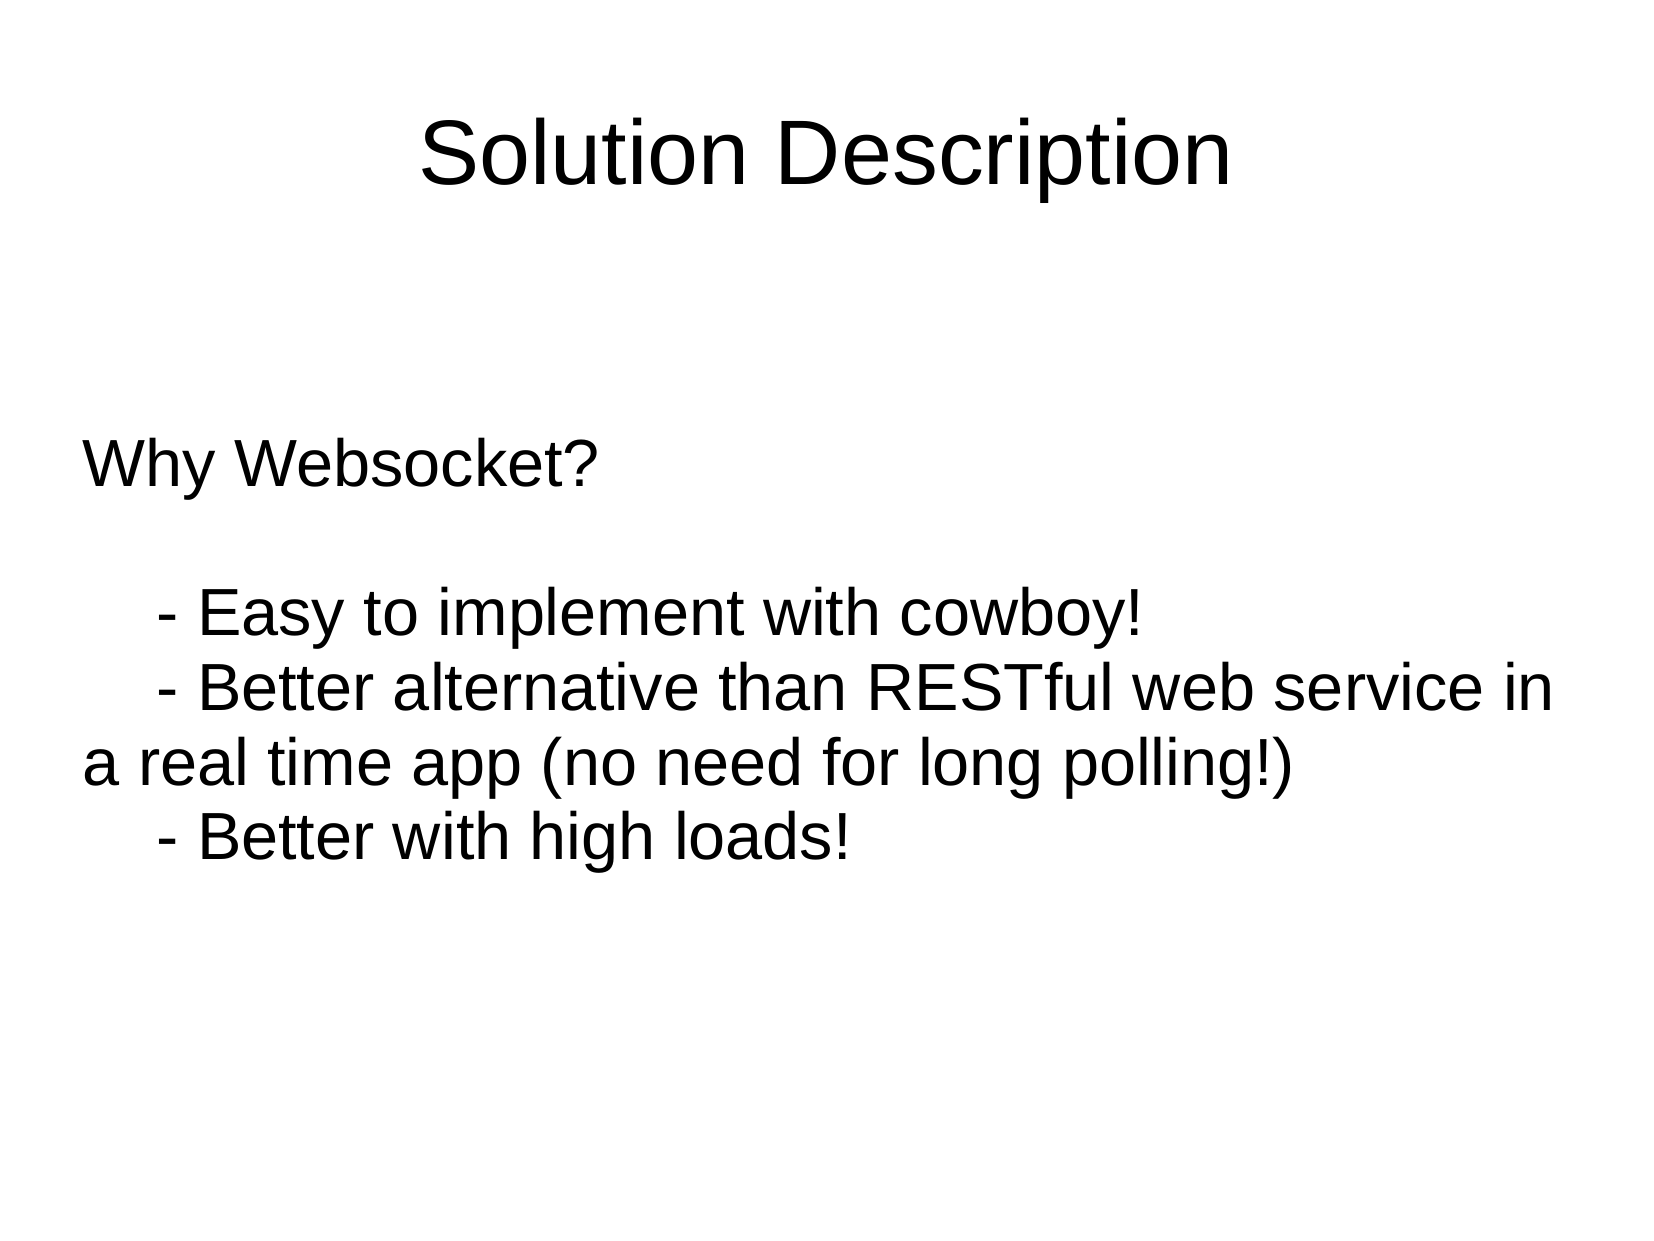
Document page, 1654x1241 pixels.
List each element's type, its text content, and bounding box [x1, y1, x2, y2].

title Solution Description [82, 49, 1571, 257]
subtitle Why Websocket? - Easy to implement with cowboy! - Better alternative than RESTful web service in a real time app (no need for long polling!) - Better with high loads! [82, 290, 1571, 1010]
